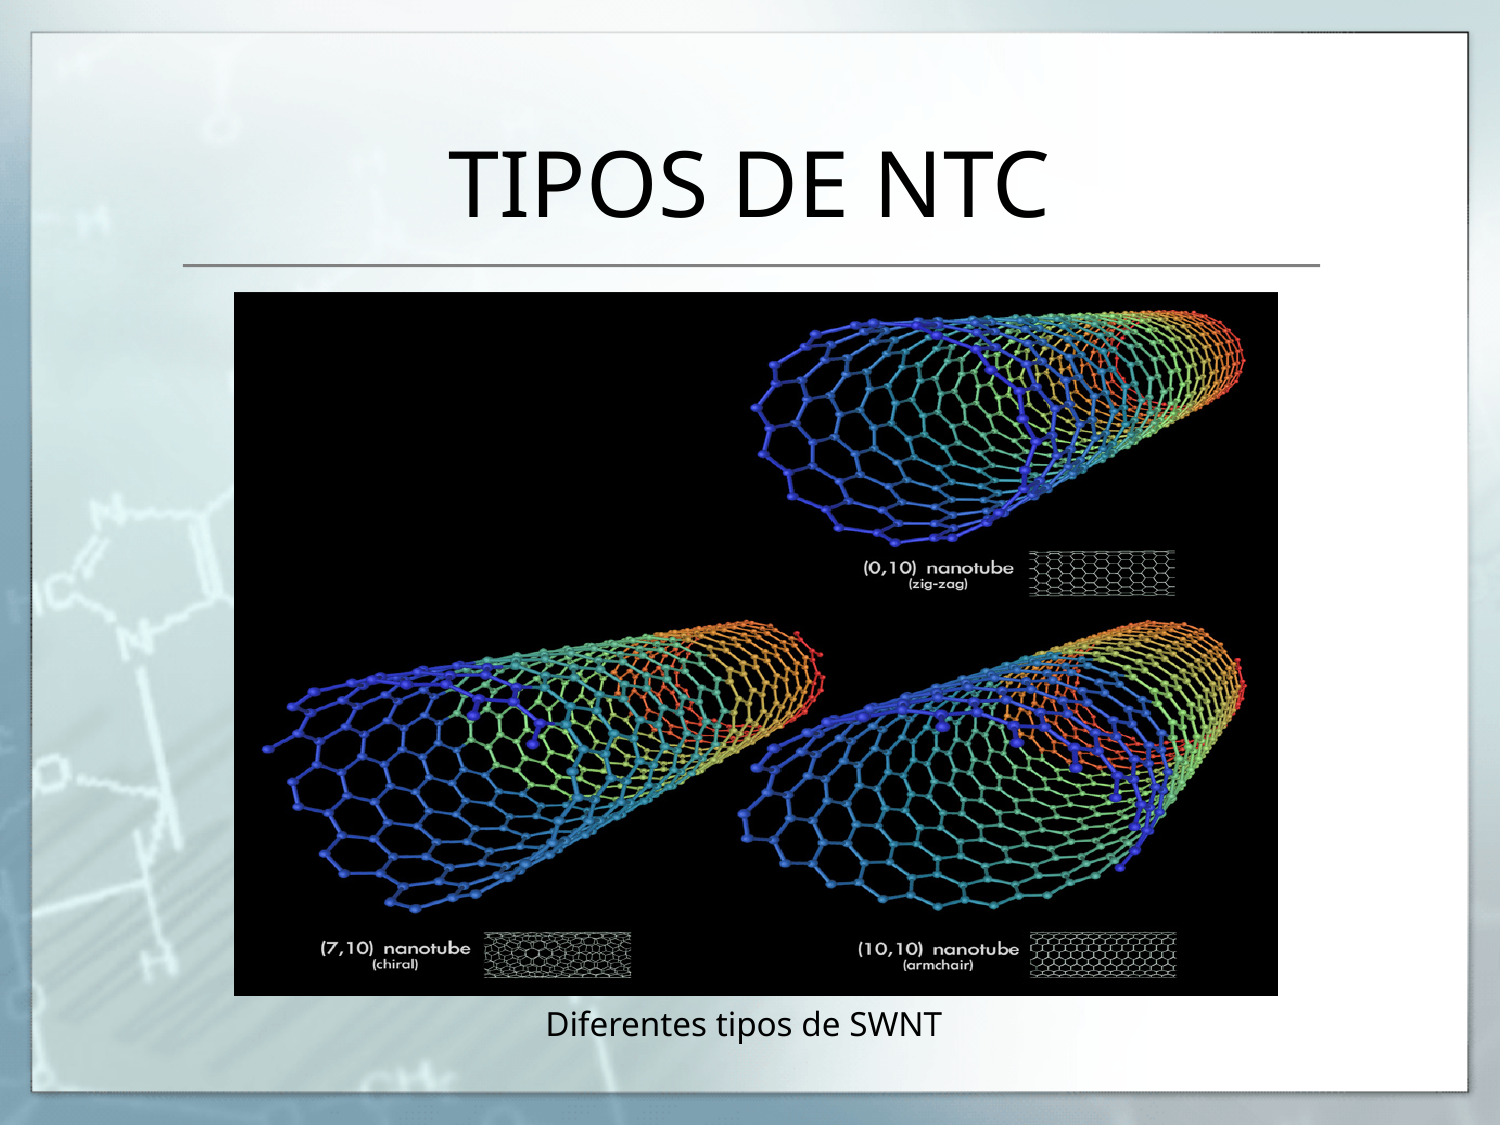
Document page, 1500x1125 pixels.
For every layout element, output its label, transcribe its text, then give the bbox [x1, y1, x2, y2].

picture [0, 0, 1500, 1125]
text_box TIPOS DE NTC [62, 93, 1438, 269]
text_box Diferentes tipos de SWNT [210, 996, 1278, 1051]
